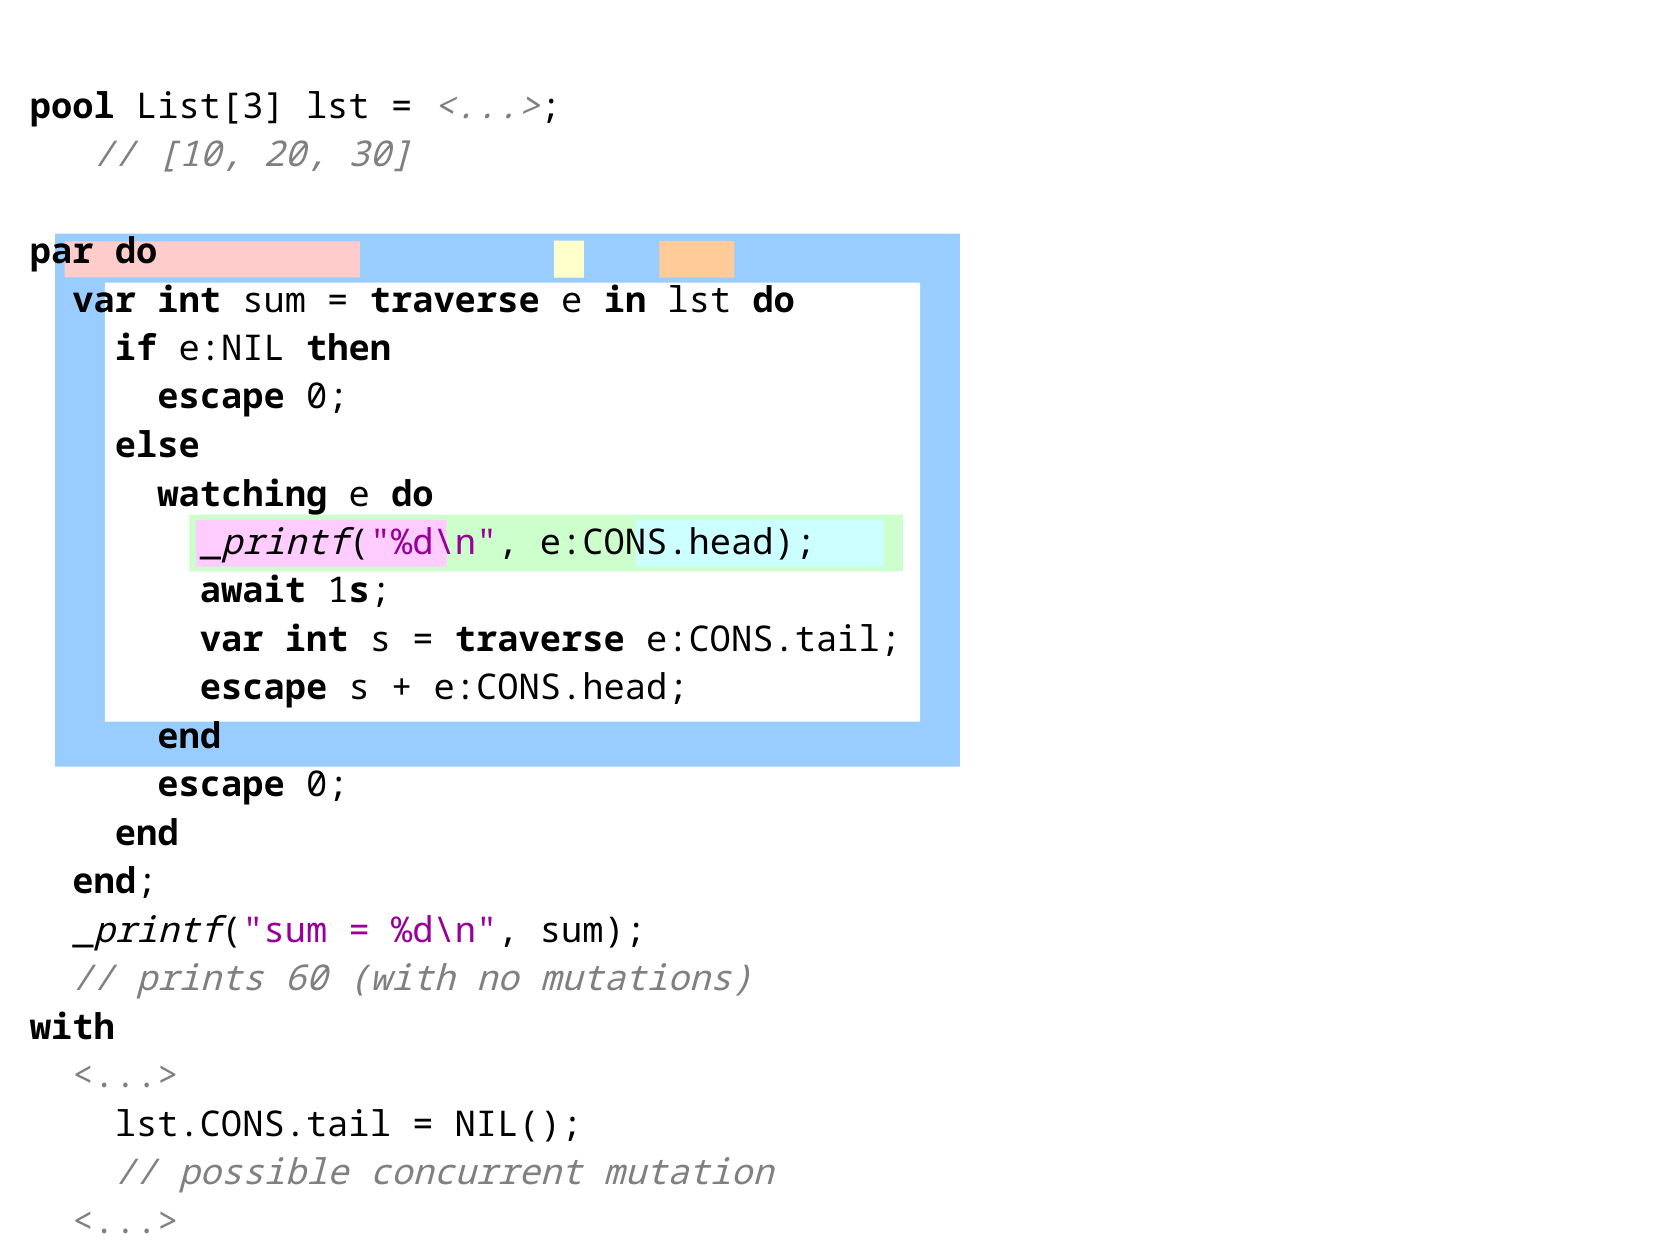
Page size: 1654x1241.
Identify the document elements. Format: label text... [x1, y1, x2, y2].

text_box pool List[3] lst = <...>; // [10, 20, 30] par do var int sum = traverse e in lst do if e:NIL then escape 0; else watching e do _printf("%d\n", e:CONS.head); await 1s; var int s = traverse e:CONS.tail; escape s + e:CONS.head; end escape 0; end end; _printf("sum = %d\n", sum); // prints 60 (with no mutations) with <...> lst.CONS.tail = NIL(); // possible concurrent mutation <...> end [15, 72, 1606, 1138]
